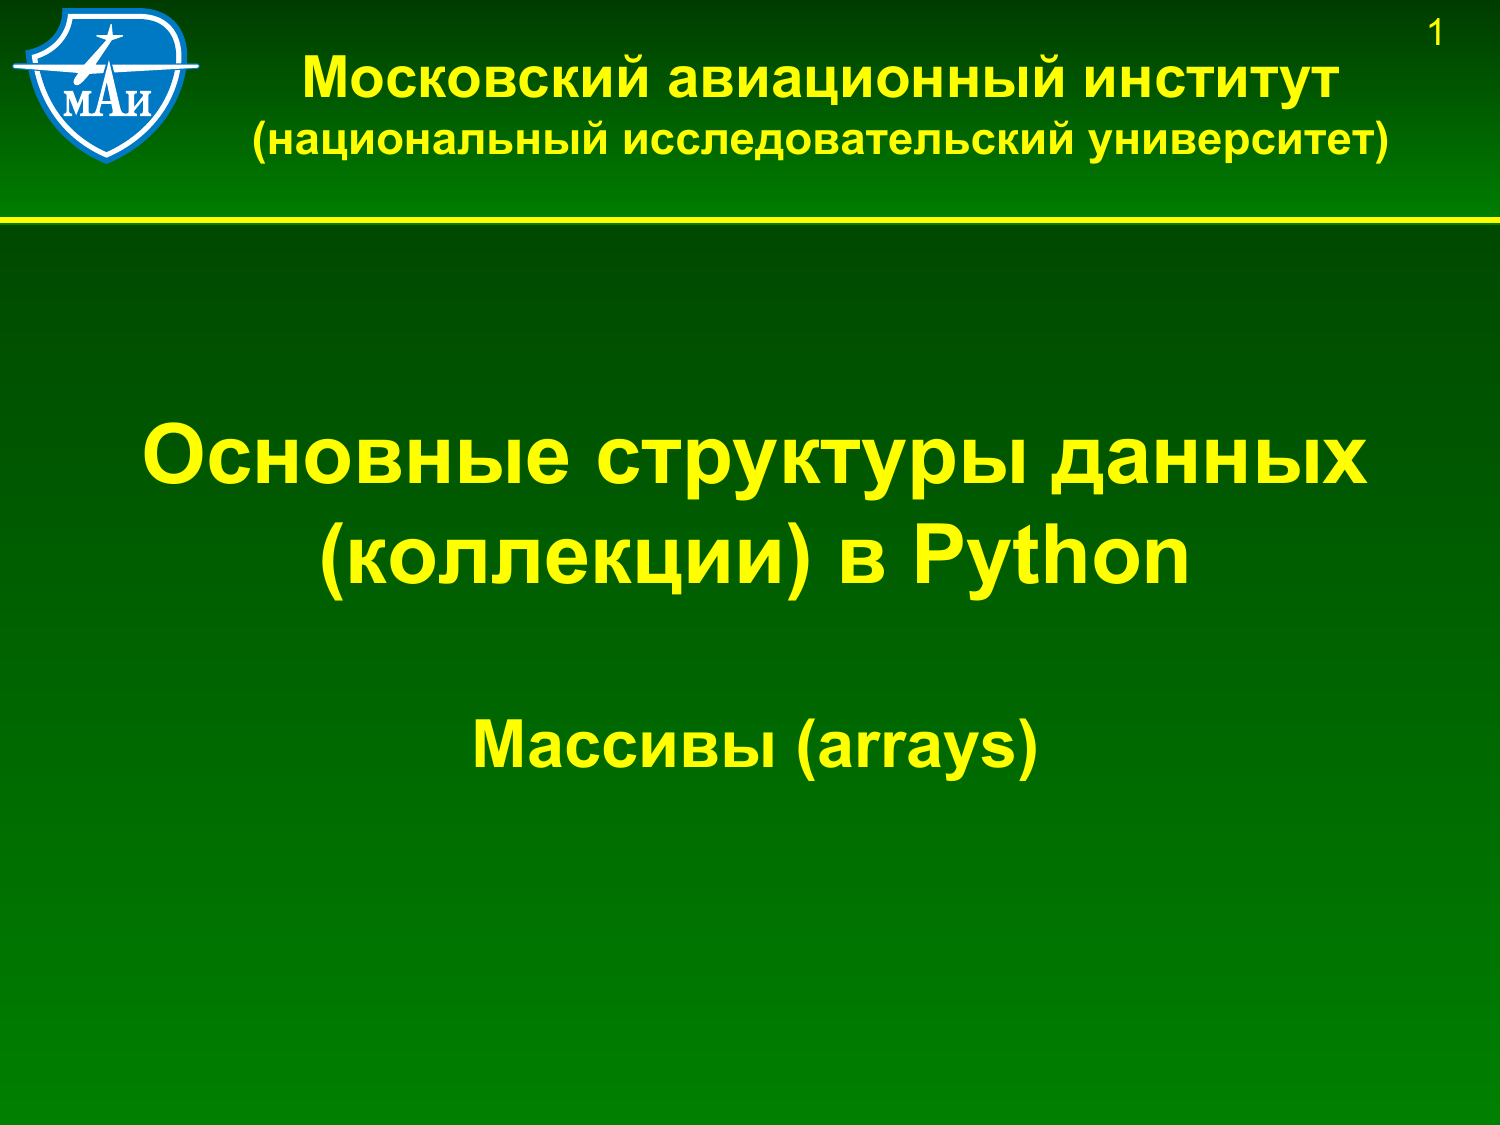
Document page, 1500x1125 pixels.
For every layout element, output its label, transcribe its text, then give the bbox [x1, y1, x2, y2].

text_box Основные структуры данных (коллекции) в Python Массивы (arrays) [35, 531, 1477, 650]
picture [12, 8, 200, 165]
text_box Московский авиационный институт (национальный исследовательский университет) [224, 31, 1418, 172]
